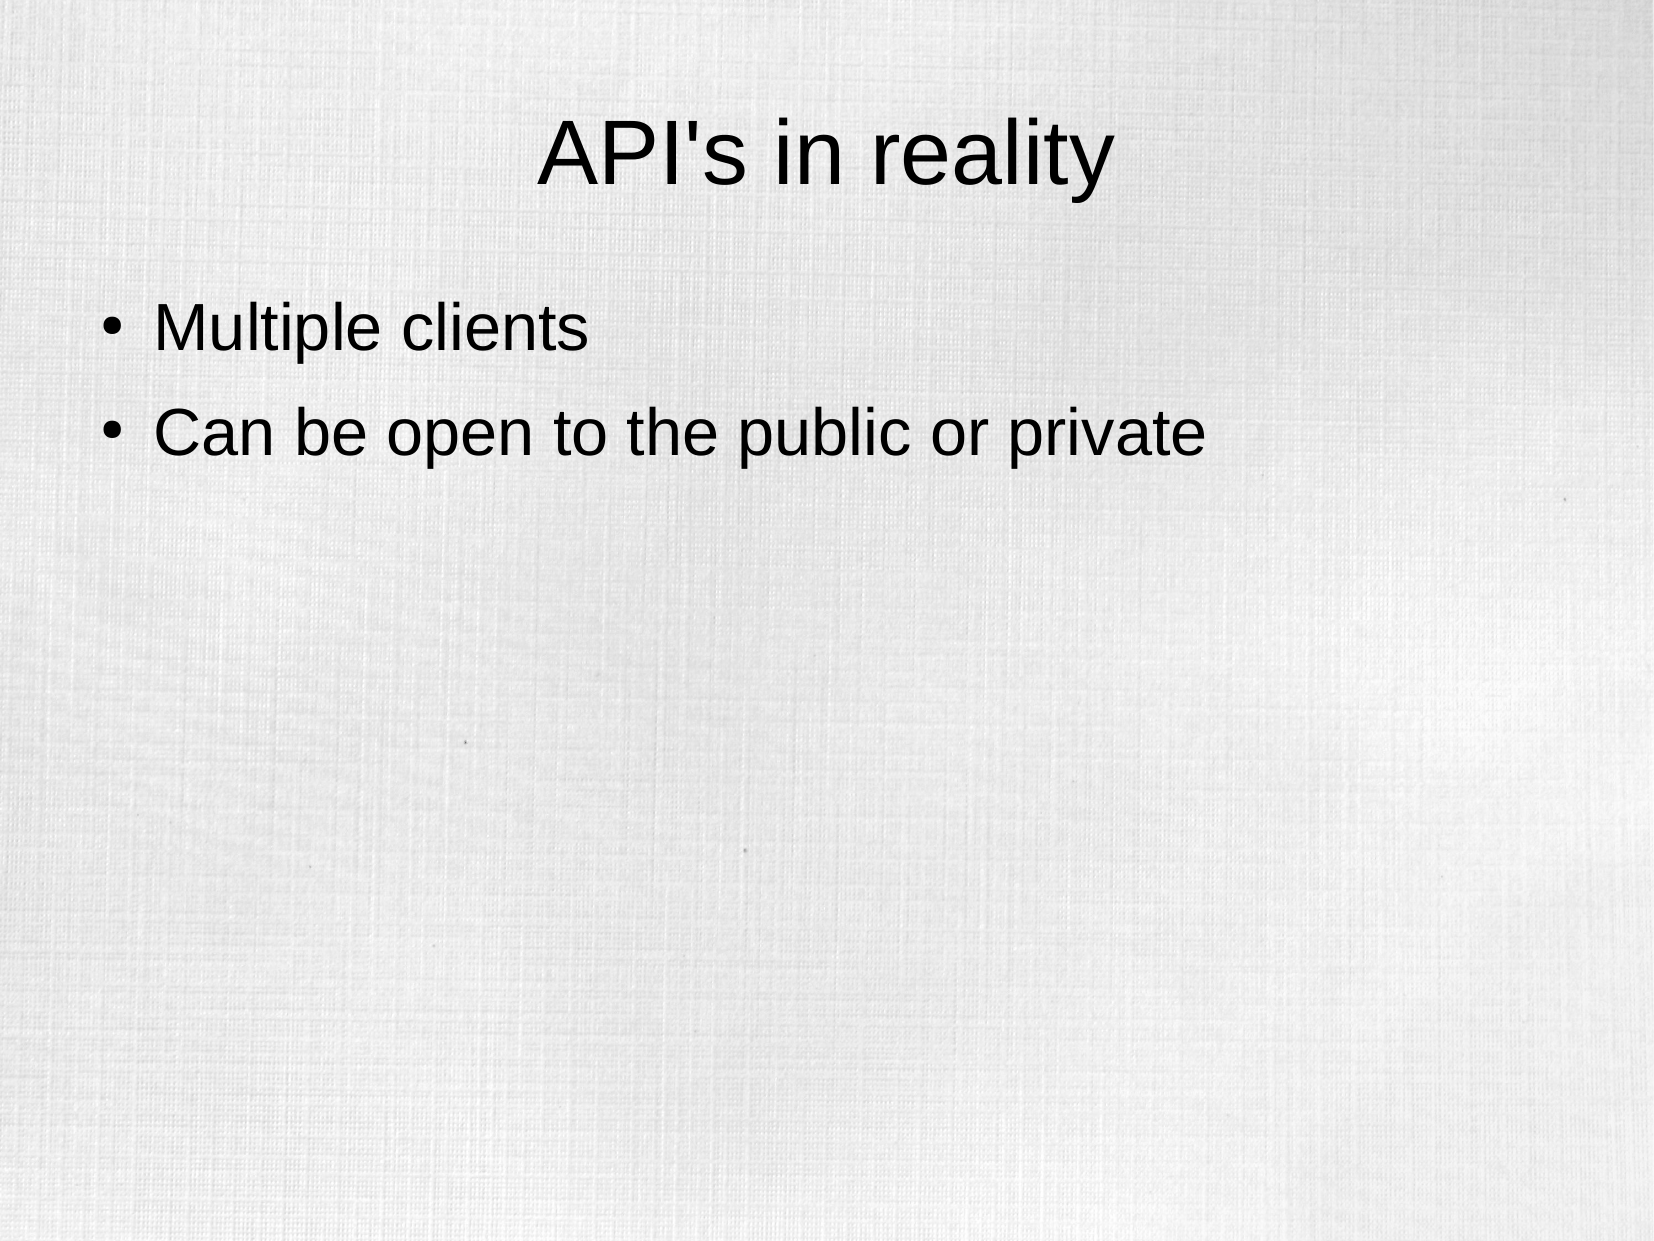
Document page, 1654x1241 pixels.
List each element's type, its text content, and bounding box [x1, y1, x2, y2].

title API's in reality [82, 49, 1571, 257]
picture [0, 0, 1654, 1241]
list Multiple clients Can be open to the public or private [82, 290, 1538, 1010]
